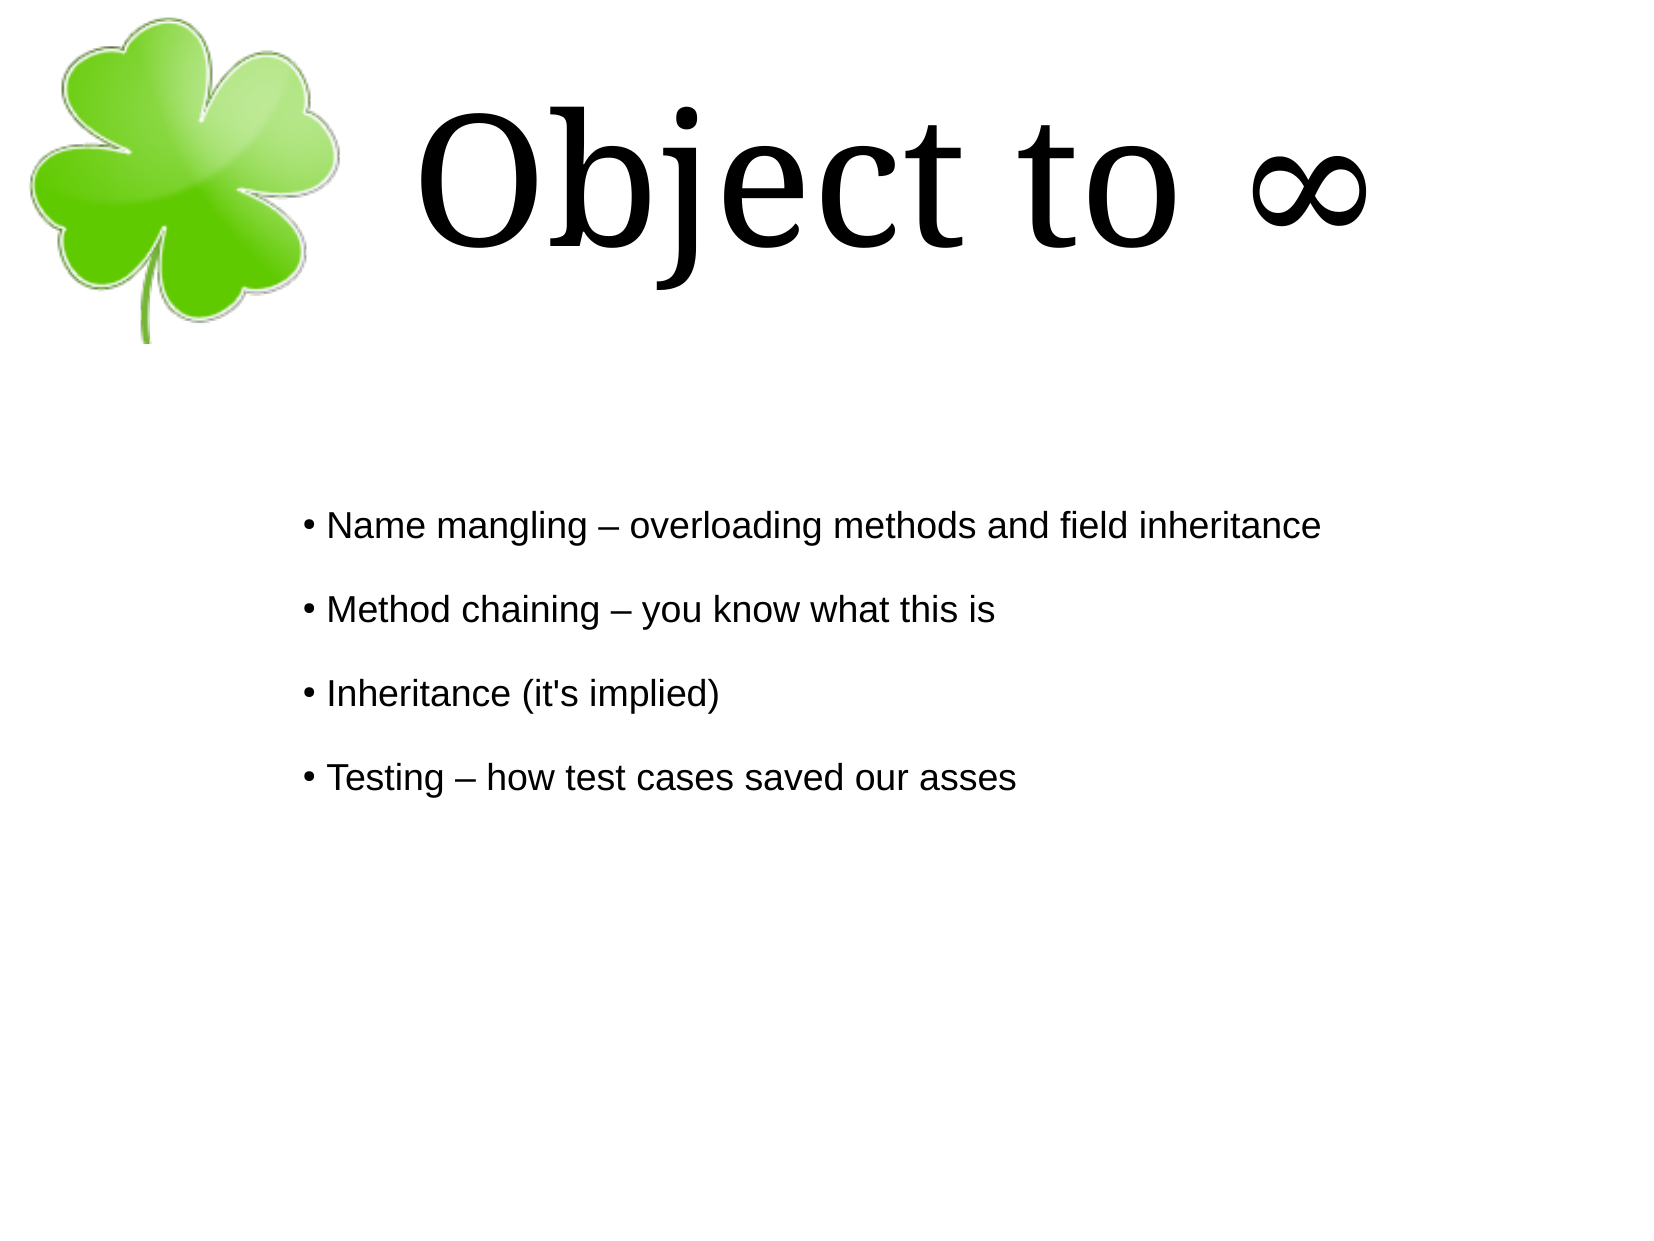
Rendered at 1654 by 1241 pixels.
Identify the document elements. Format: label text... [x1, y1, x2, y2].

picture [0, 0, 371, 344]
text_box Object to ∞ [396, 42, 1560, 267]
text_box Name mangling – overloading methods and field inheritance Method chaining – you know what this is Inheritance (it's implied) Testing – how test cases saved our asses [287, 497, 1337, 806]
